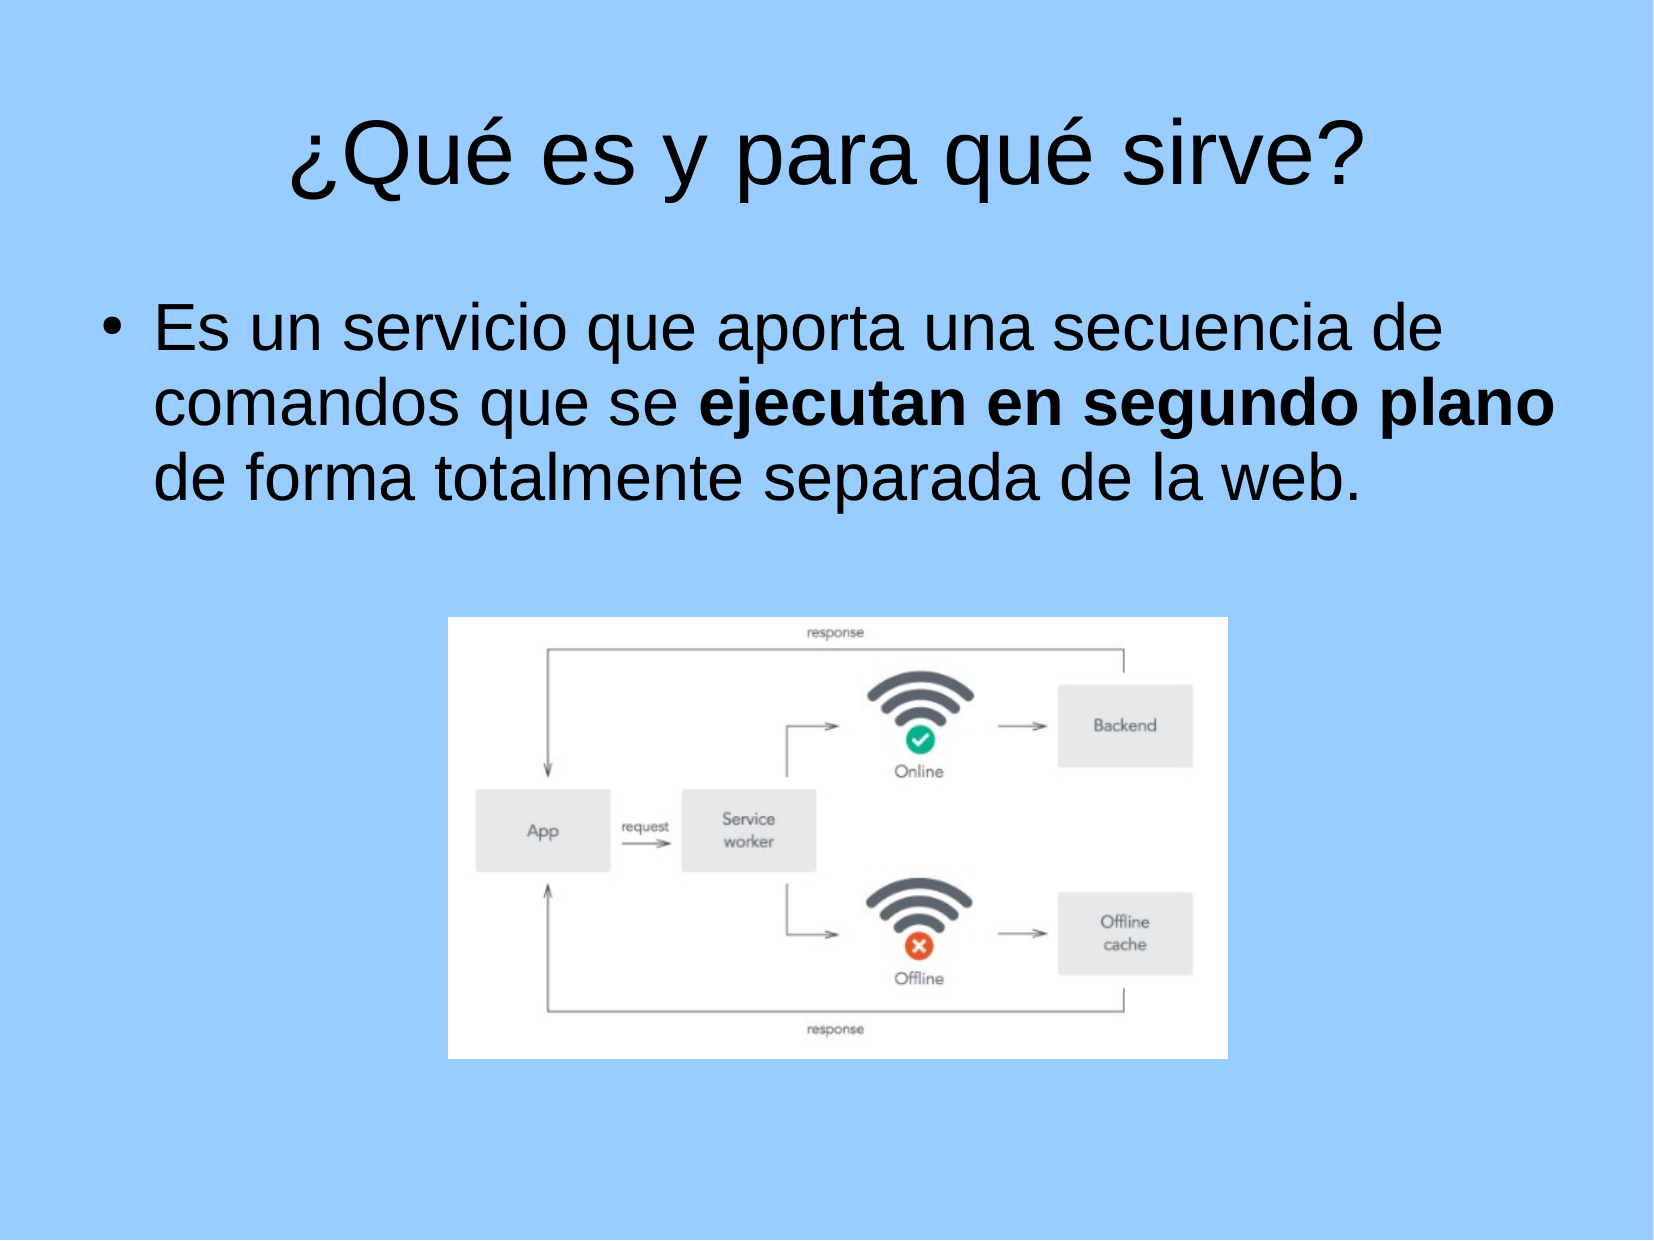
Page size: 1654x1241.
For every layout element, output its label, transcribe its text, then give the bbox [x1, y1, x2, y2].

title ¿Qué es y para qué sirve? [82, 49, 1571, 257]
list Es un servicio que aporta una secuencia de comandos que se ejecutan en segundo plano de forma totalmente separada de la web. [82, 290, 1571, 1010]
picture [448, 617, 1228, 1059]
